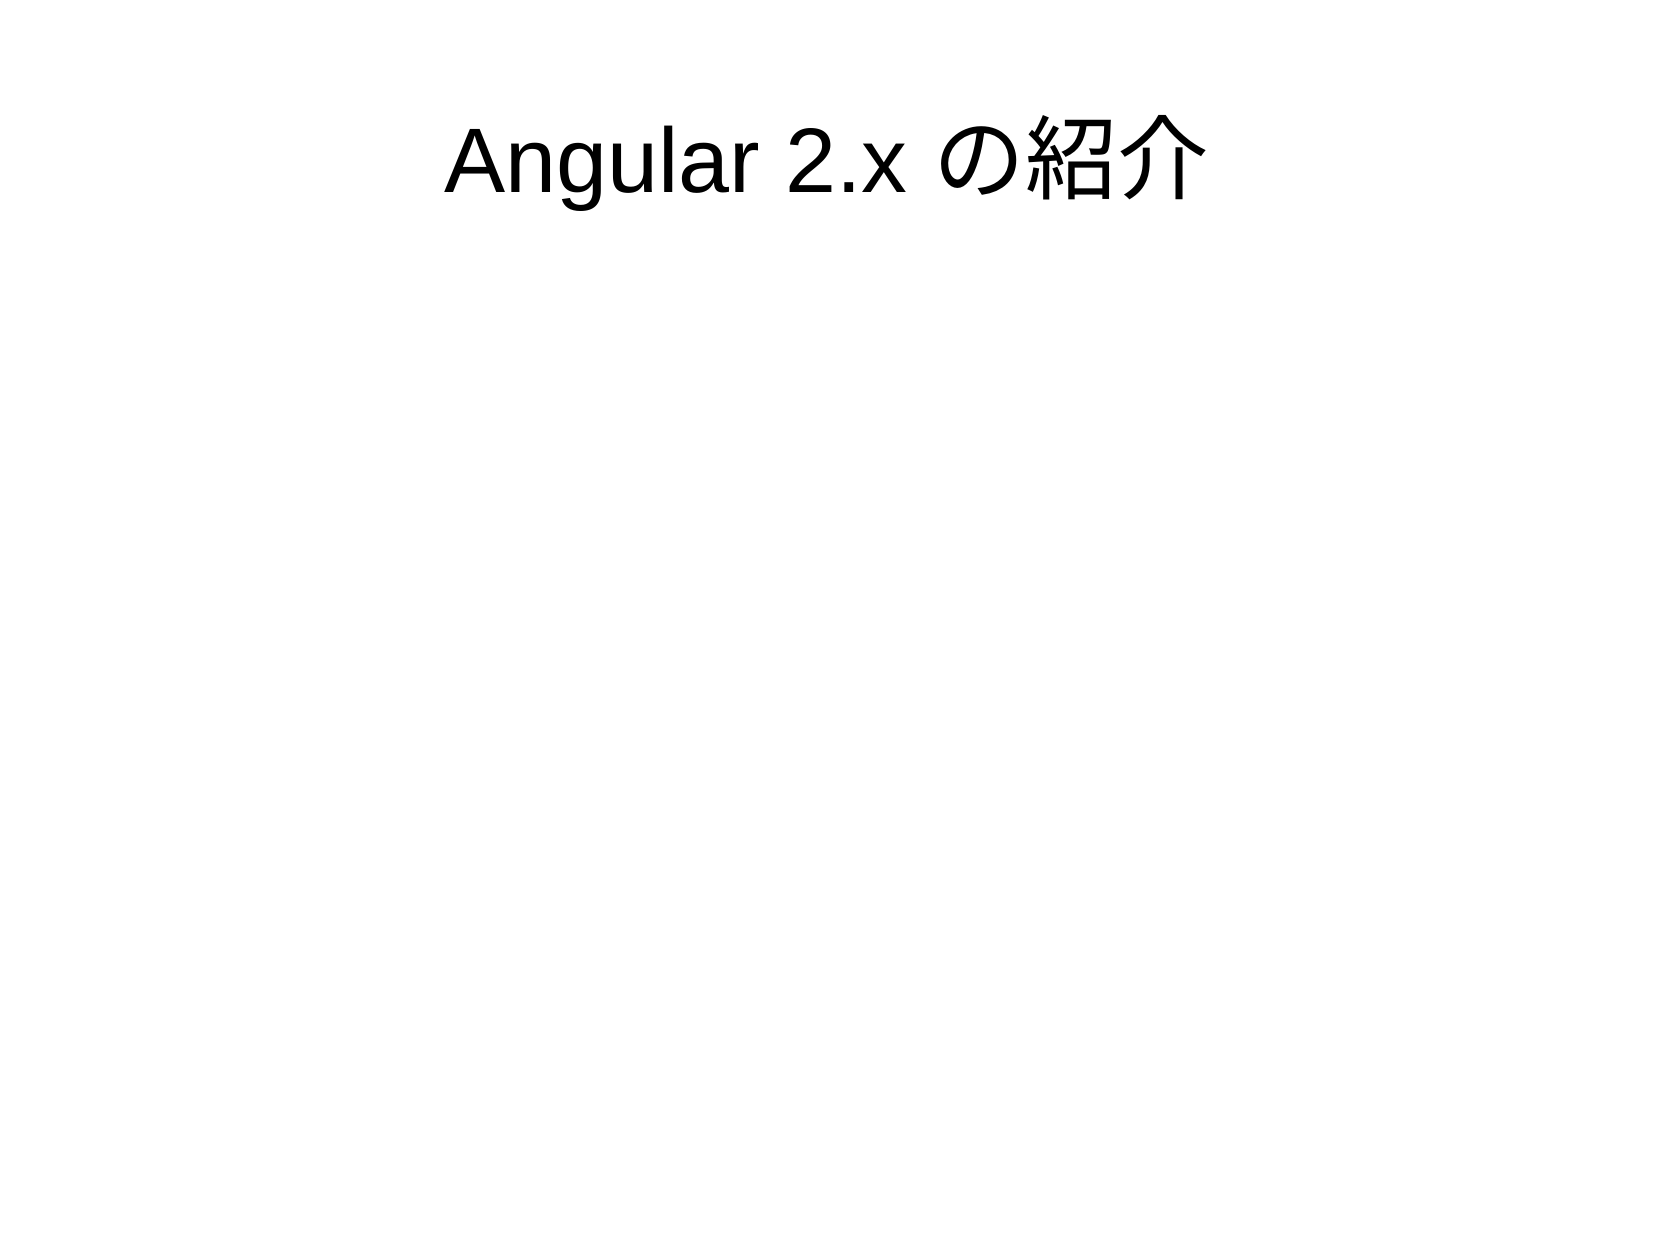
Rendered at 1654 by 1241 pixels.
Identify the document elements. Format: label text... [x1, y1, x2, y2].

title Angular 2.x の紹介 [82, 49, 1571, 257]
